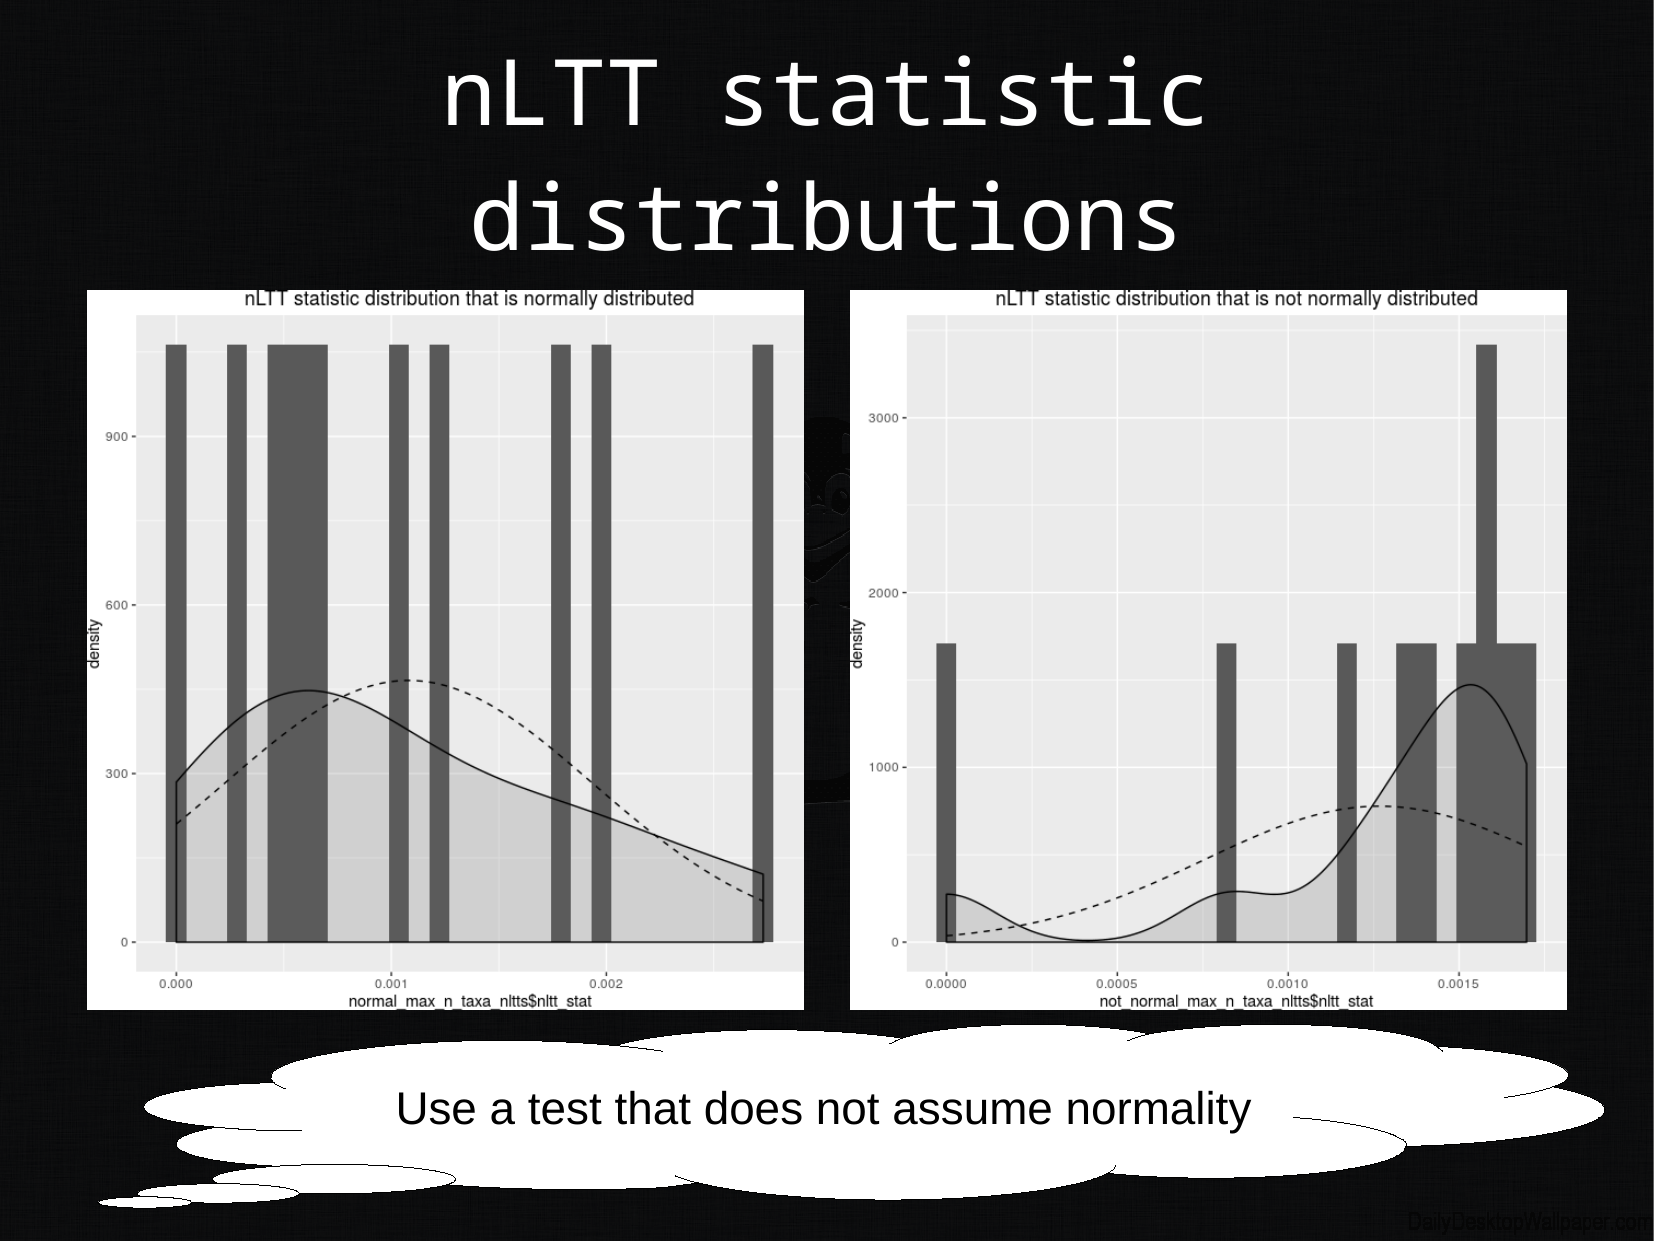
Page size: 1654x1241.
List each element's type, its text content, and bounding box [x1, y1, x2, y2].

picture [0, 0, 1654, 1241]
title nLTT statistic distributions [82, 49, 1571, 257]
text_box Use a test that does not assume normality [97, 1024, 1606, 1209]
